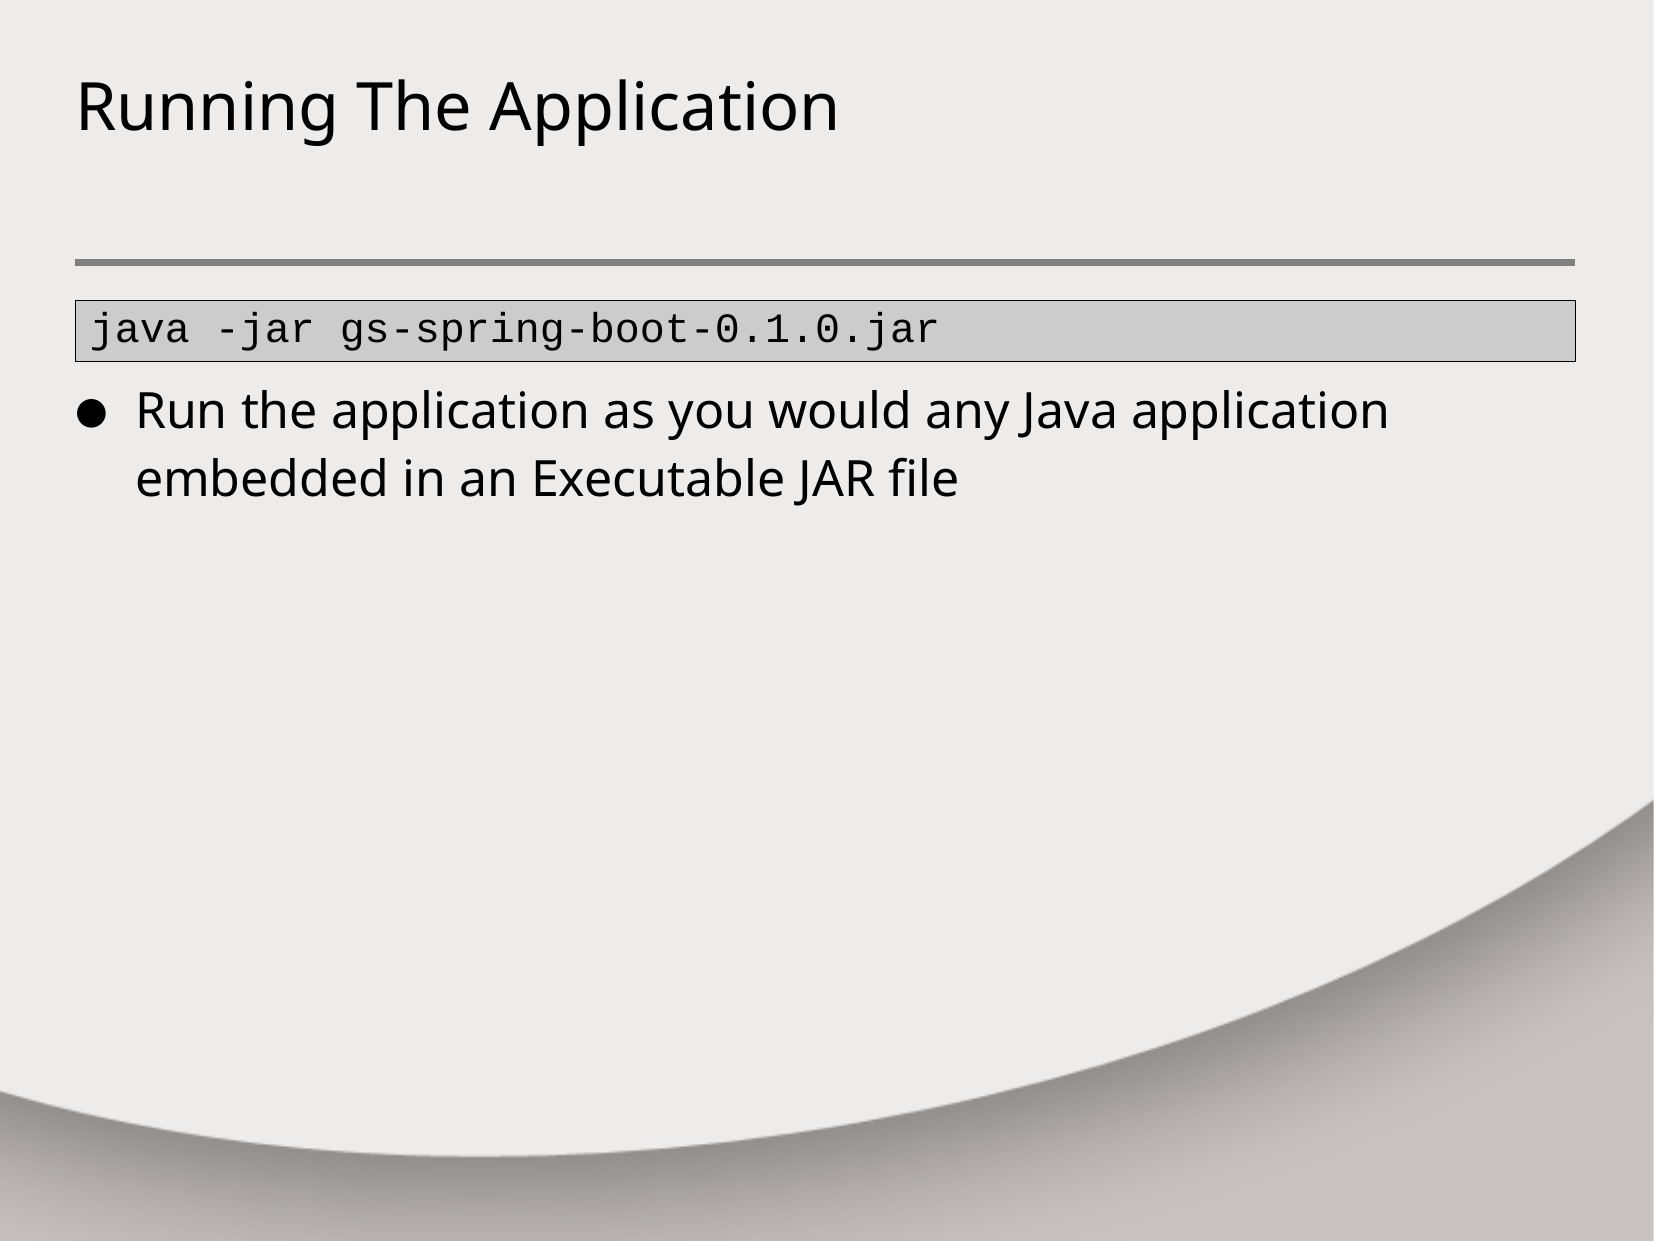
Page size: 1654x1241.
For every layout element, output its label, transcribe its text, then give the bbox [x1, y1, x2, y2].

text_box java -jar gs-spring-boot-0.1.0.jar [75, 300, 1576, 362]
title Running The Application [75, 75, 1576, 226]
picture [0, 0, 1654, 1241]
list Run the application as you would any Java application embedded in an Executable JAR file [75, 362, 1576, 1163]
